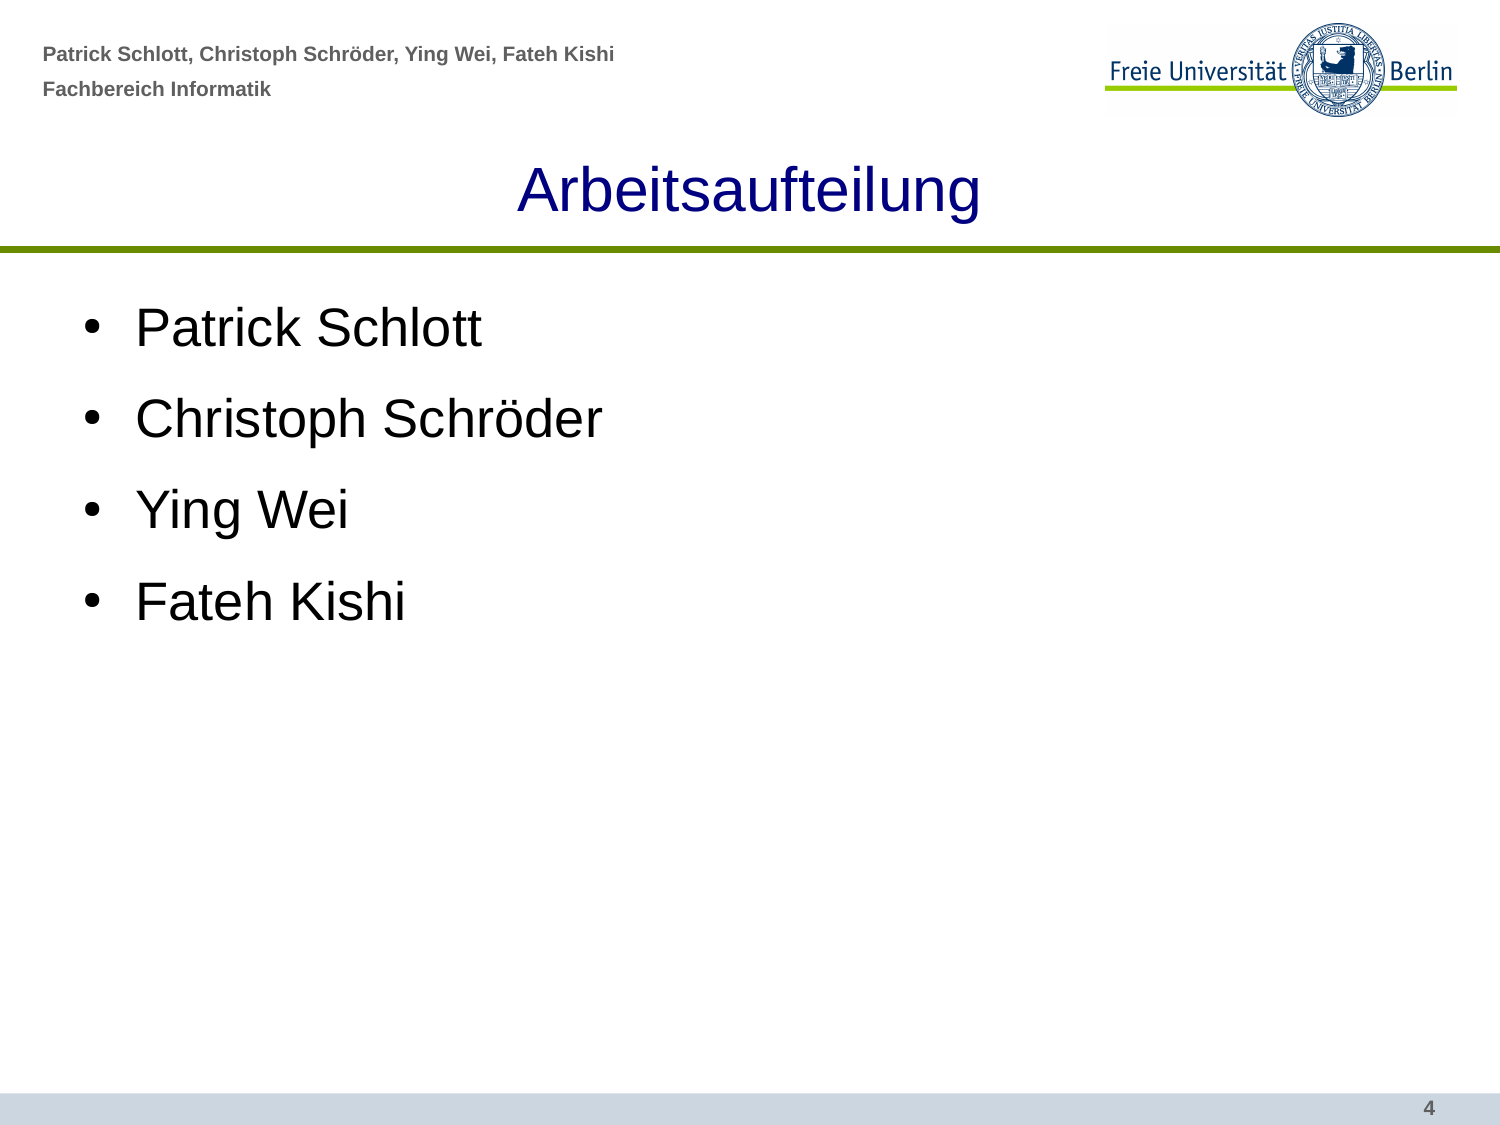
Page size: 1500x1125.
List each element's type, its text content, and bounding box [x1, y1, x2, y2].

list Patrick Schlott Christoph Schröder Ying Wei Fateh Kishi [64, 296, 1447, 1034]
title Arbeitsaufteilung [41, 99, 1459, 288]
picture [1105, 23, 1457, 99]
